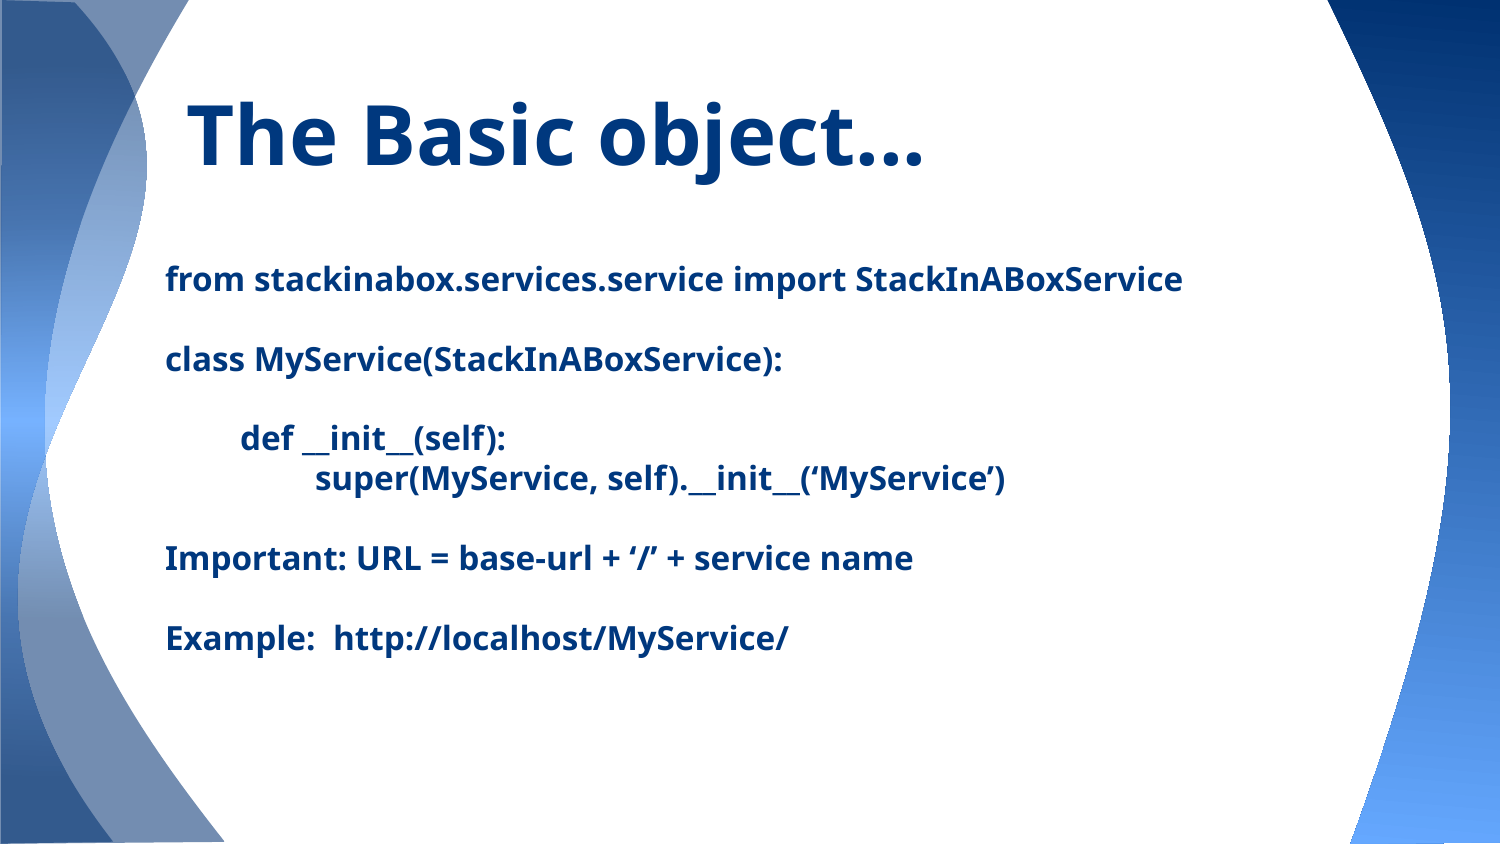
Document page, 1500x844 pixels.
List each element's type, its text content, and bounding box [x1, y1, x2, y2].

title from stackinabox.services.service import StackInABoxService class MyService(StackInABoxService): def __init__(self): super(MyService, self).__init__(‘MyService’) Important: URL = base-url + ‘/’ + service name Example: http://localhost/MyService/ [150, 165, 1396, 751]
title The Basic object... [171, 33, 1426, 197]
